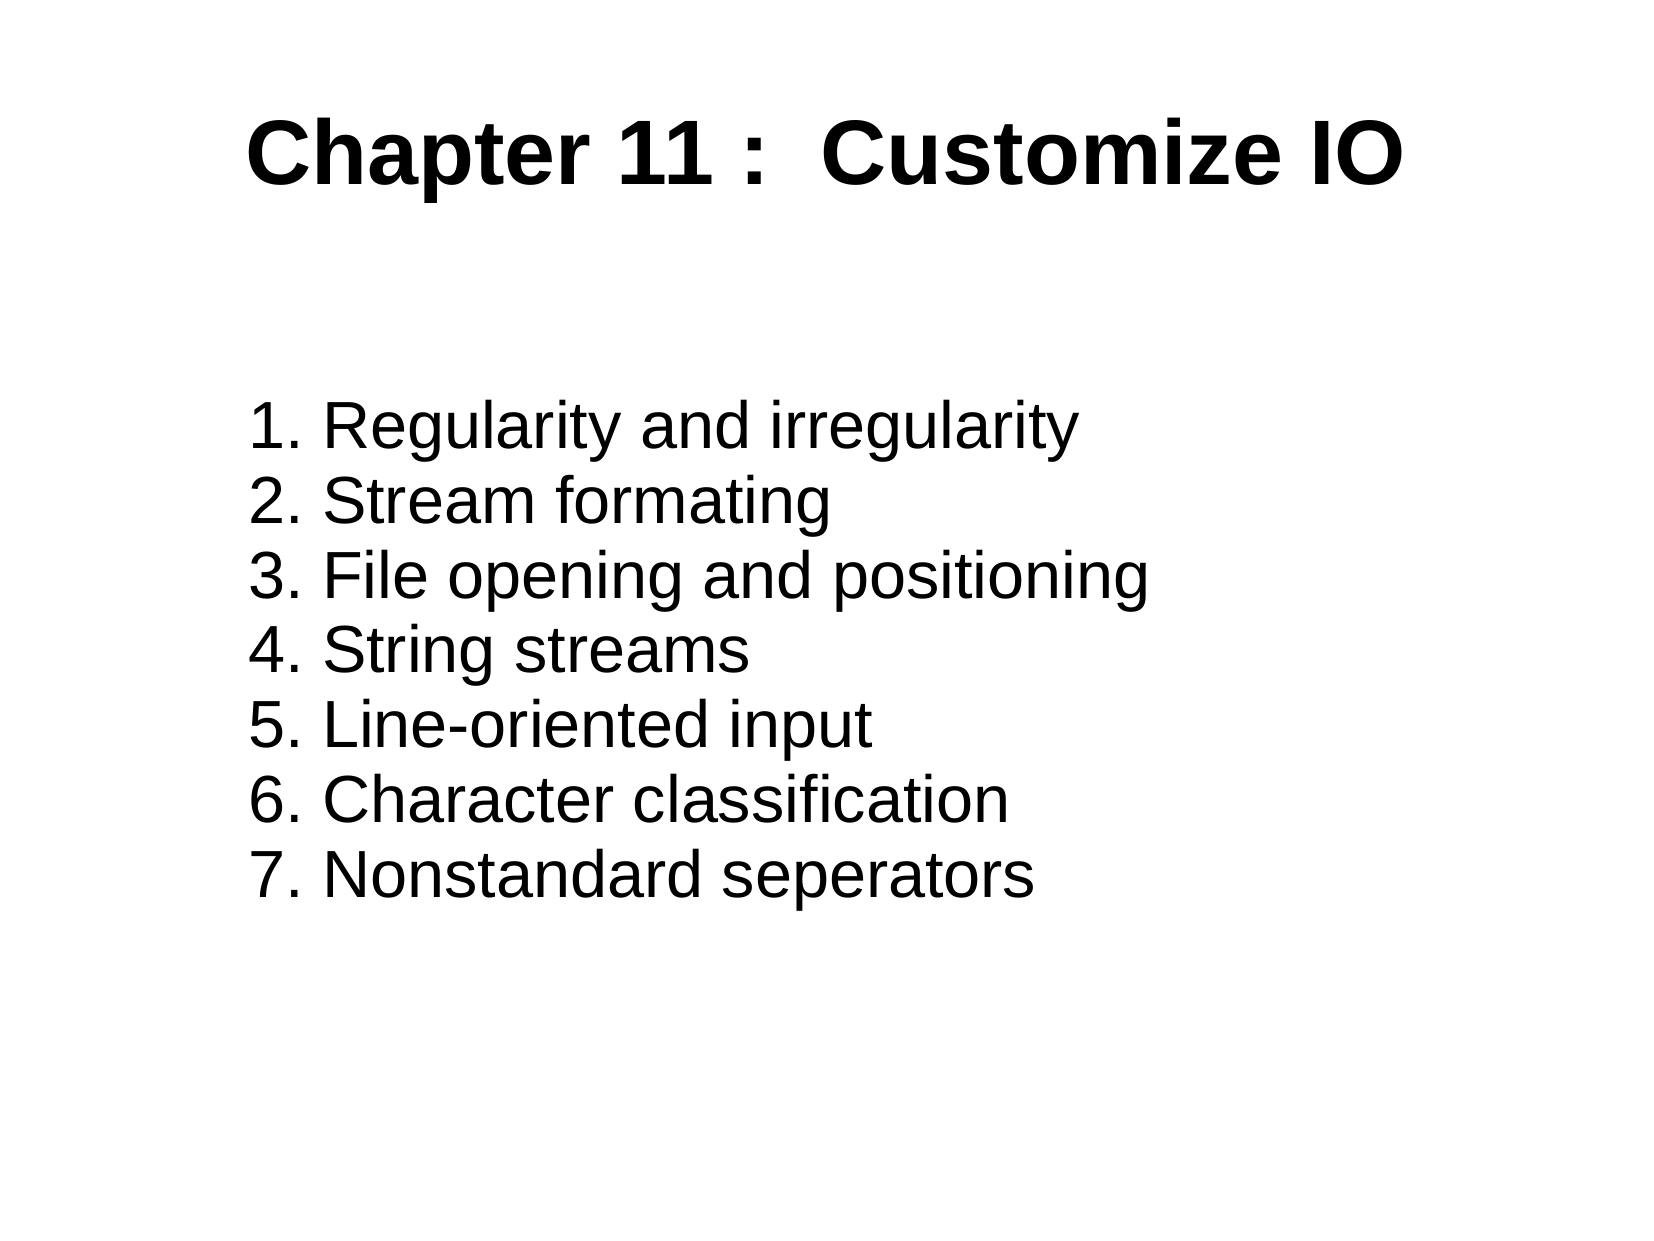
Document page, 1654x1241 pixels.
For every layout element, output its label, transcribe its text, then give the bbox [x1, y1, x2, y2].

title Chapter 11 : Customize IO [82, 49, 1571, 257]
subtitle 1. Regularity and irregularity 2. Stream formating 3. File opening and positioning 4. String streams 5. Line-oriented input 6. Character classification 7. Nonstandard seperators [248, 290, 1571, 1010]
